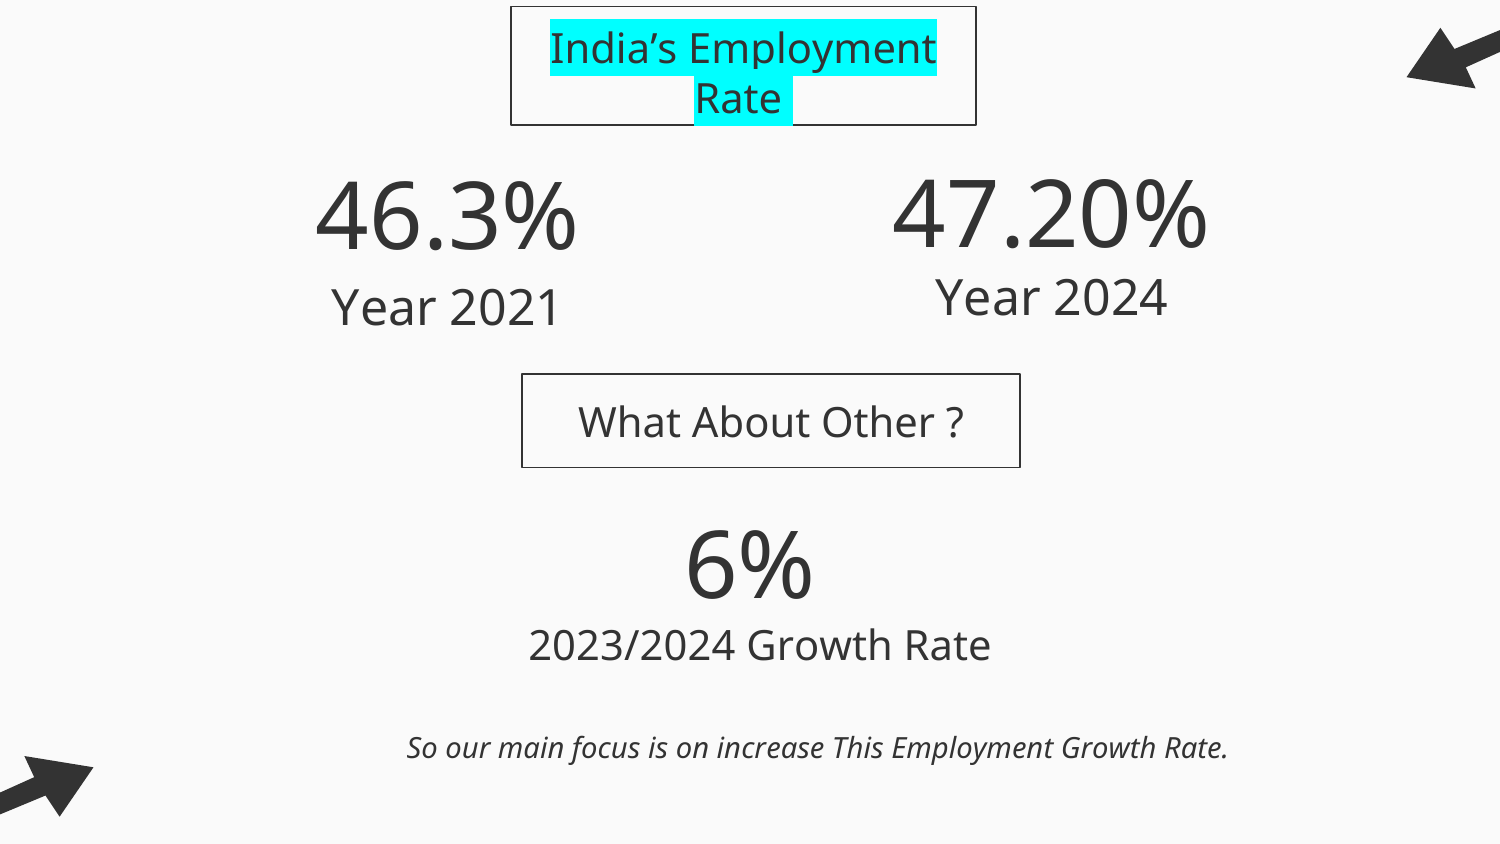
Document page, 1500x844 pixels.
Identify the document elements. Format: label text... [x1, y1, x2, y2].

subtitle India’s Employment Rate [511, 6, 977, 126]
subtitle 2023/2024 Growth Rate [511, 603, 1009, 668]
subtitle Year 2024 [802, 250, 1301, 316]
title 47.20% [802, 149, 1301, 250]
subtitle Year 2021 [199, 260, 698, 326]
subtitle So our main focus is on increase This Employment Growth Rate. [303, 714, 1333, 779]
title 46.3% [199, 151, 698, 260]
title 6% [501, 500, 999, 636]
text_box What About Other ? [522, 373, 1021, 468]
